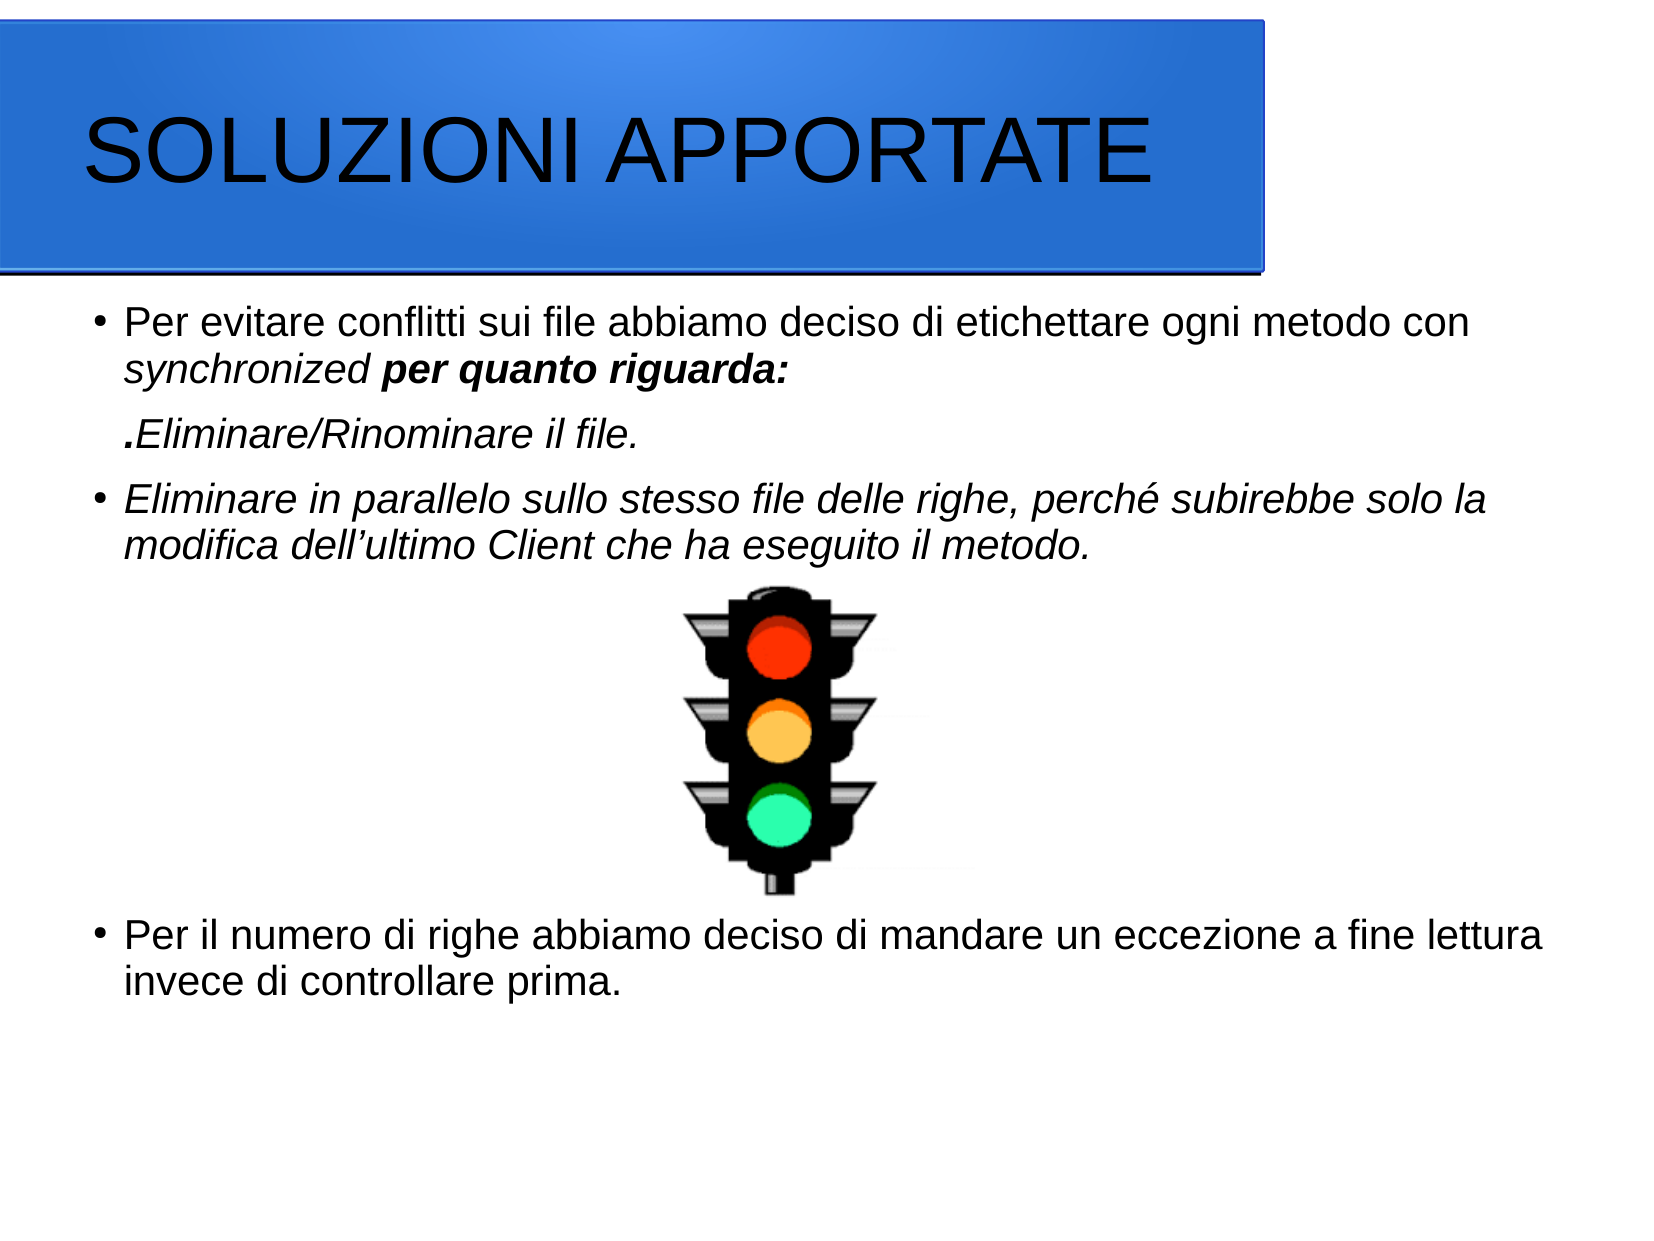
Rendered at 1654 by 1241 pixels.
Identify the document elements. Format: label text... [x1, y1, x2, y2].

title SOLUZIONI APPORTATE [82, 47, 1235, 252]
list Per evitare conflitti sui file abbiamo deciso di etichettare ogni metodo con synchronized per quanto riguarda: .Eliminare/Rinominare il file. Eliminare in parallelo sullo stesso file delle righe, perché subirebbe solo la modifica dell’ultimo Client che ha eseguito il metodo. Per il numero di righe abbiamo deciso di mandare un eccezione a fine lettura invece di controllare prima. [82, 299, 1571, 1019]
picture [585, 584, 978, 899]
